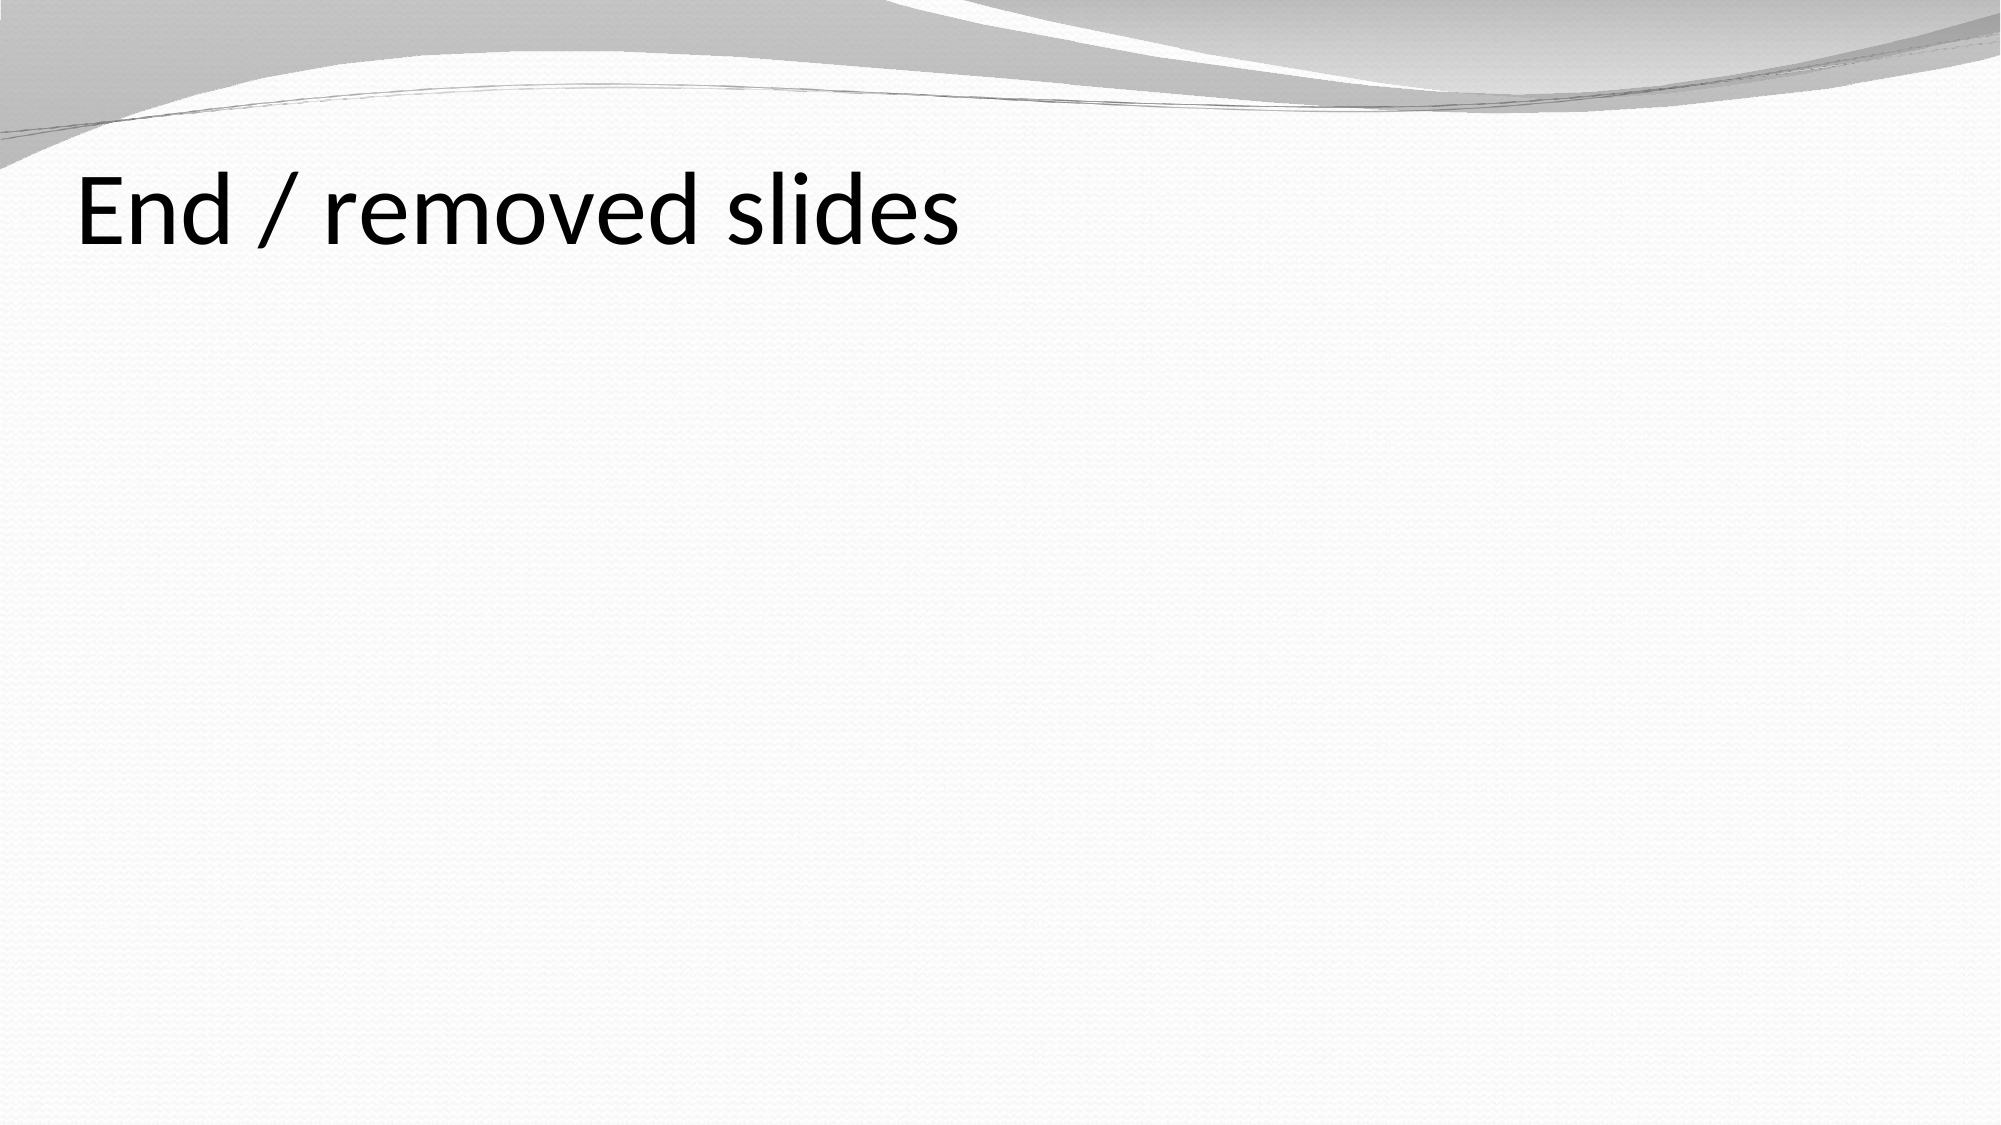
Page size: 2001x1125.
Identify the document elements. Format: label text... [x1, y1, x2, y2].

title End / removed slides [75, 78, 1426, 266]
picture [0, 0, 2001, 1125]
